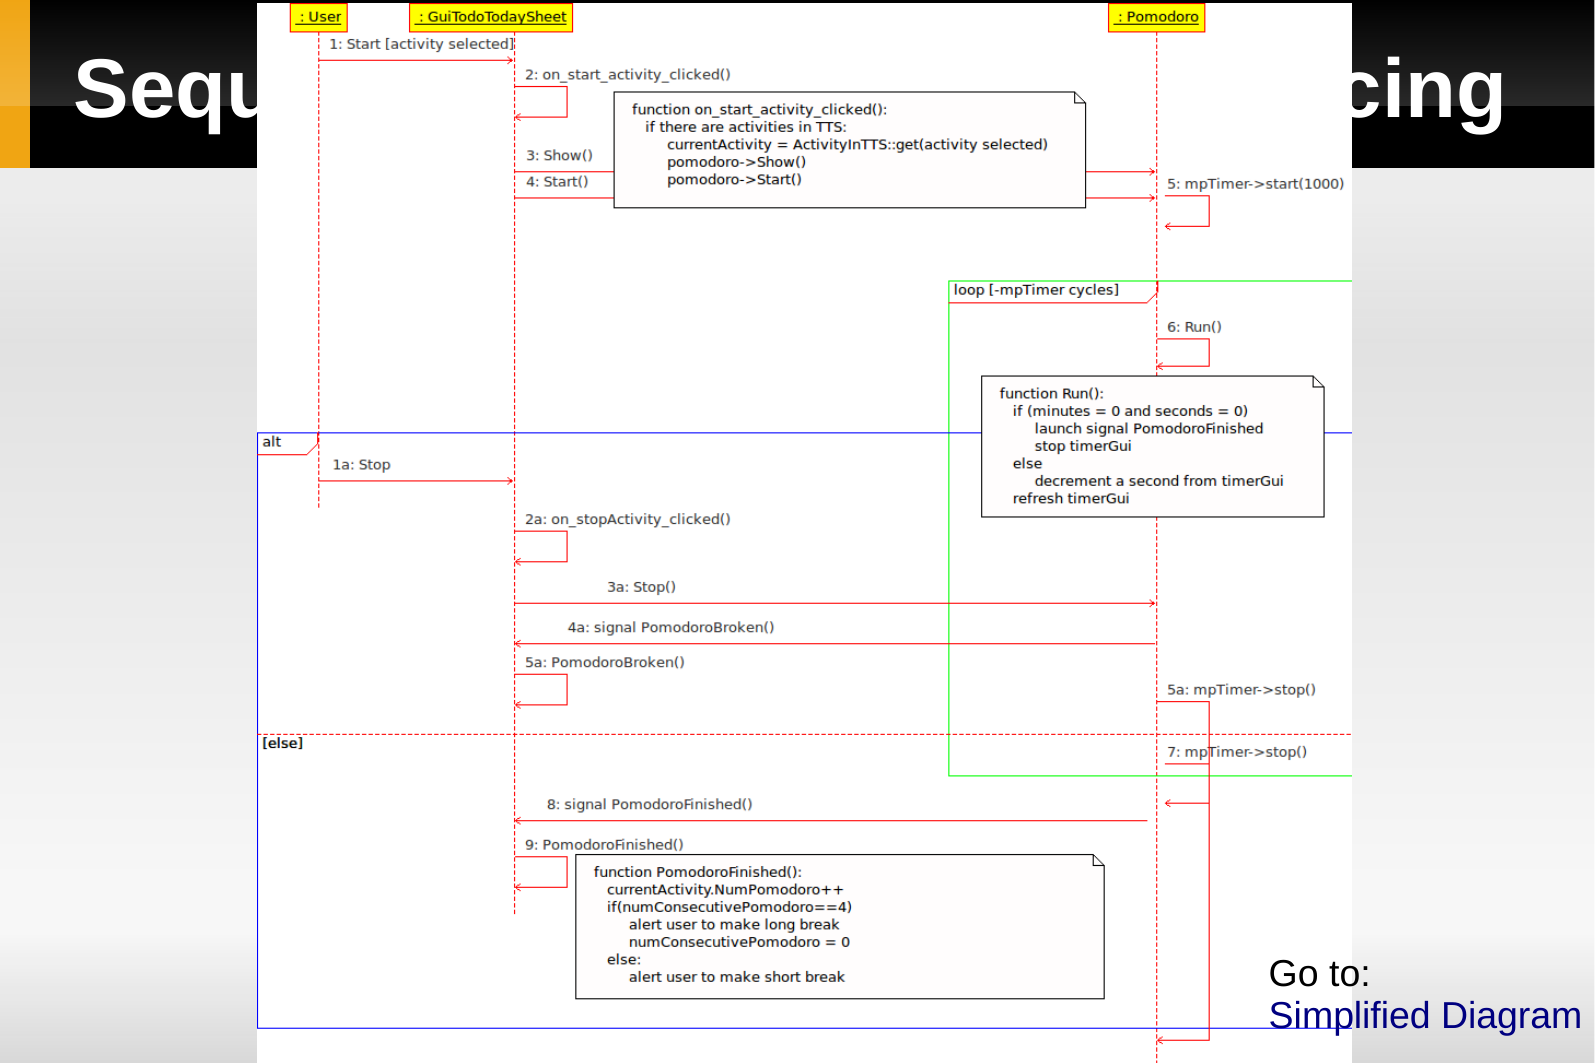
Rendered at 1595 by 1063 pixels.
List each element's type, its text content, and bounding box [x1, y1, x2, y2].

picture [0, 0, 1595, 1063]
title Sequence Diagram – Activity Facing [1352, 7, 1510, 171]
text_box Go to: Simplified Diagram [1254, 944, 1595, 1063]
title Sequence Diagram – Activity Facing [74, 7, 257, 171]
